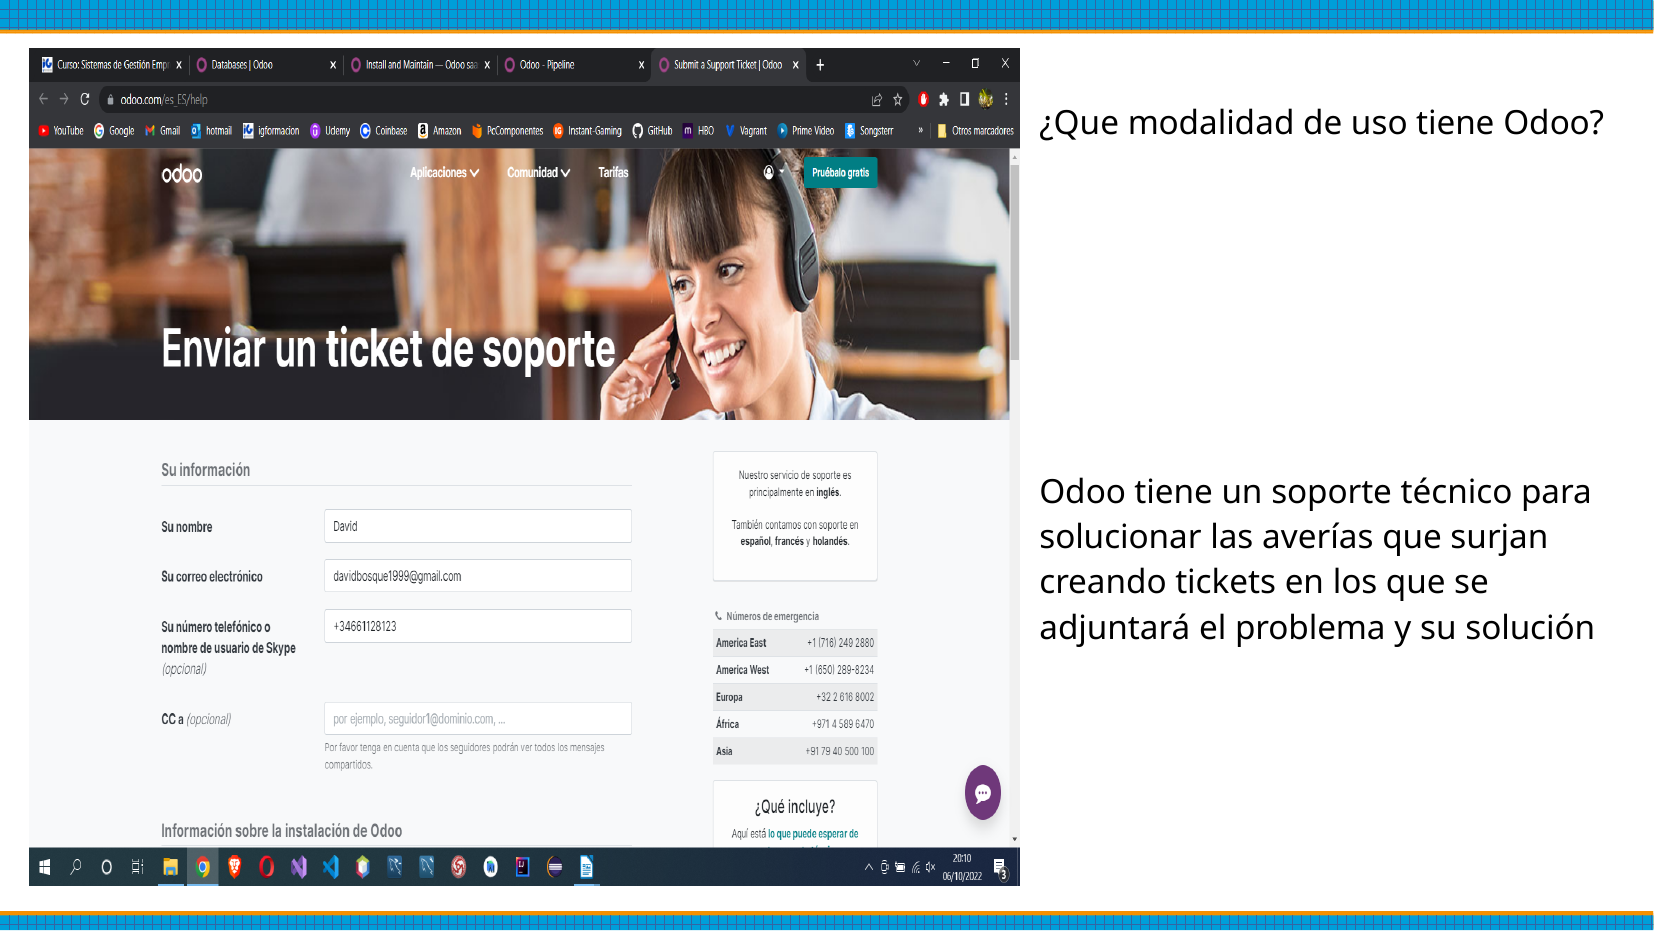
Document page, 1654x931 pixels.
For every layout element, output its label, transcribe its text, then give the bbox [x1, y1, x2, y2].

text_box ¿Que modalidad de uso tiene Odoo? [1033, 29, 1654, 214]
text_box Odoo tiene un soporte técnico para solucionar las averías que surjan creando tickets en los que se adjuntará el problema y su solución [1033, 296, 1654, 821]
picture [29, 48, 1020, 886]
